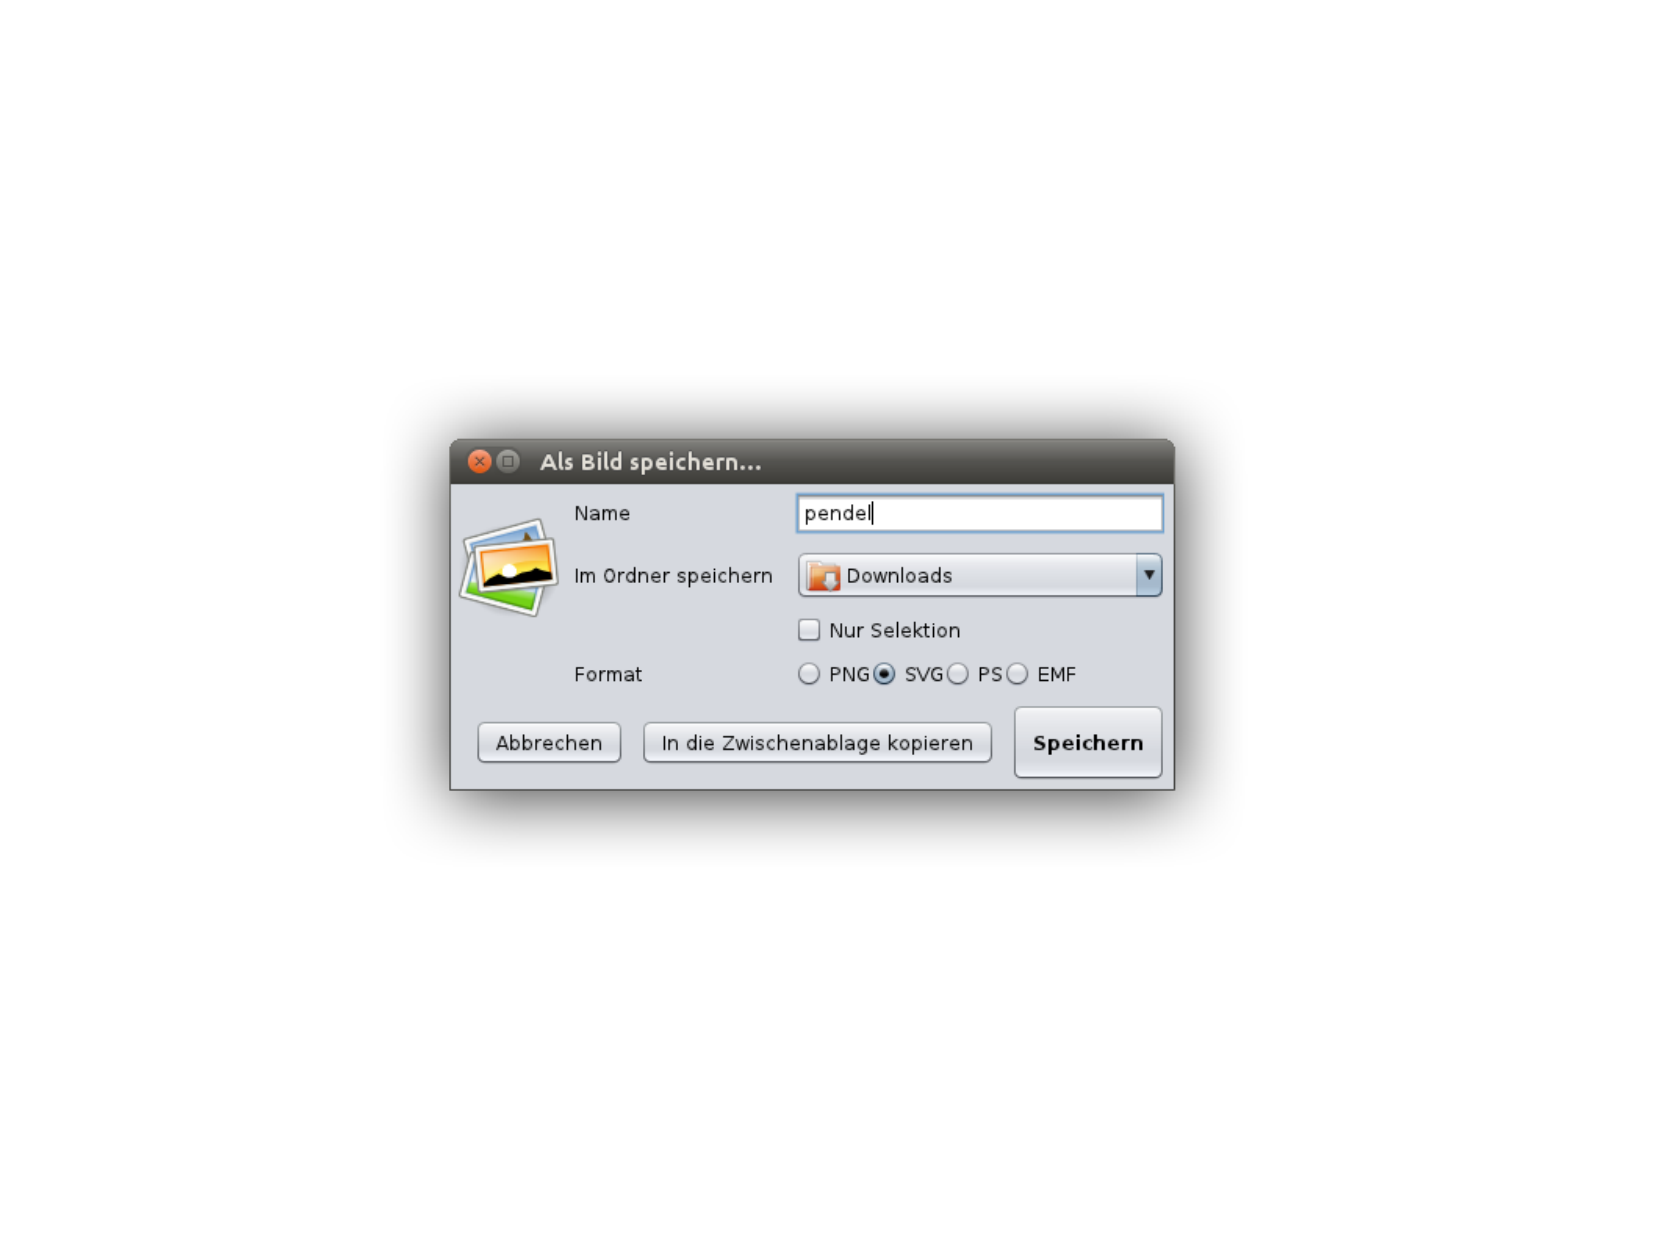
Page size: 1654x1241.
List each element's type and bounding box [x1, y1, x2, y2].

picture [351, 353, 1296, 888]
